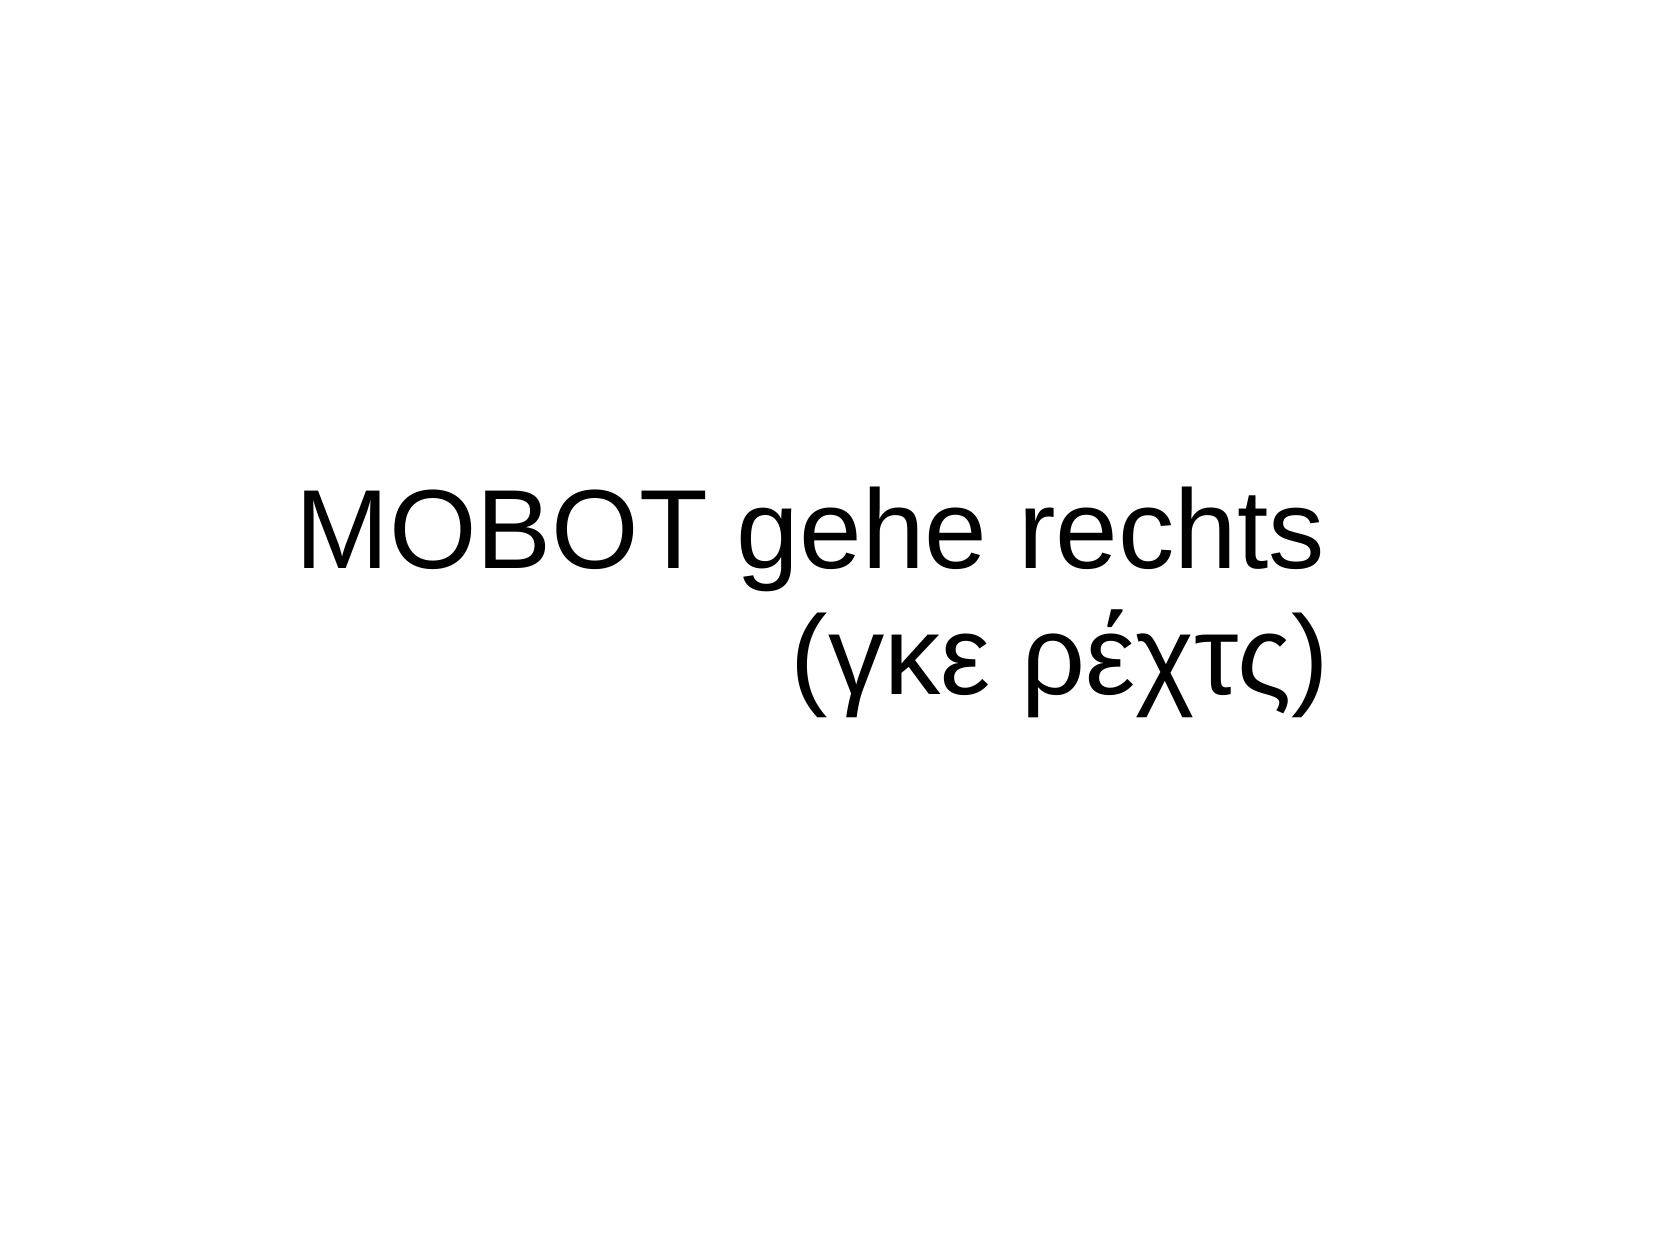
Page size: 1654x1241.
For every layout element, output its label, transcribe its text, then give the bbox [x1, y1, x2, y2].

subtitle MOBOT gehe rechts (γκε ρέχτς) [82, 75, 1538, 1111]
